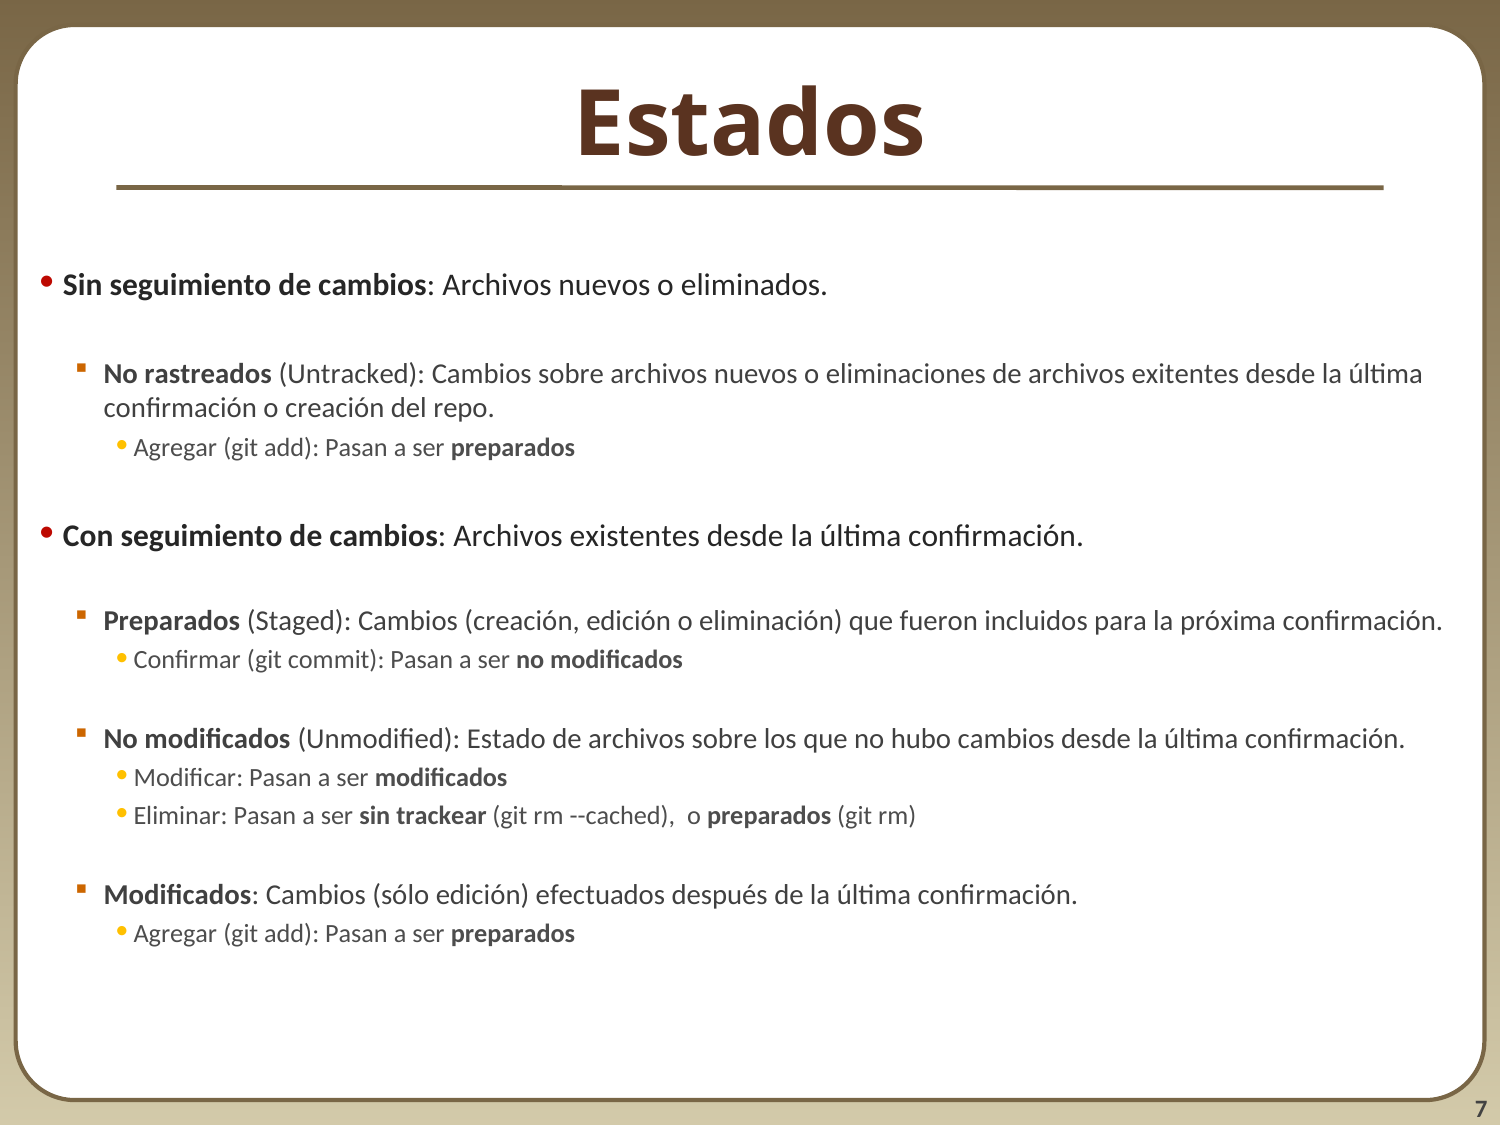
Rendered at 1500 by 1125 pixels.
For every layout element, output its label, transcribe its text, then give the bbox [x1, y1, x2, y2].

list Sin seguimiento de cambios: Archivos nuevos o eliminados. No rastreados (Untracked): Cambios sobre archivos nuevos o eliminaciones de archivos exitentes desde la última confirmación o creación del repo. Agregar (git add): Pasan a ser preparados Con seguimiento de cambios: Archivos existentes desde la última confirmación. Preparados (Staged): Cambios (creación, edición o eliminación) que fueron incluidos para la próxima confirmación. Confirmar (git commit): Pasan a ser no modificados No modificados (Unmodified): Estado de archivos sobre los que no hubo cambios desde la última confirmación. Modificar: Pasan a ser modificados Eliminar: Pasan a ser sin trackear (git rm --cached), o preparados (git rm) Modificados: Cambios (sólo edición) efectuados después de la última confirmación. Agregar (git add): Pasan a ser preparados [0, 210, 1500, 961]
title Estados [0, 24, 1500, 210]
